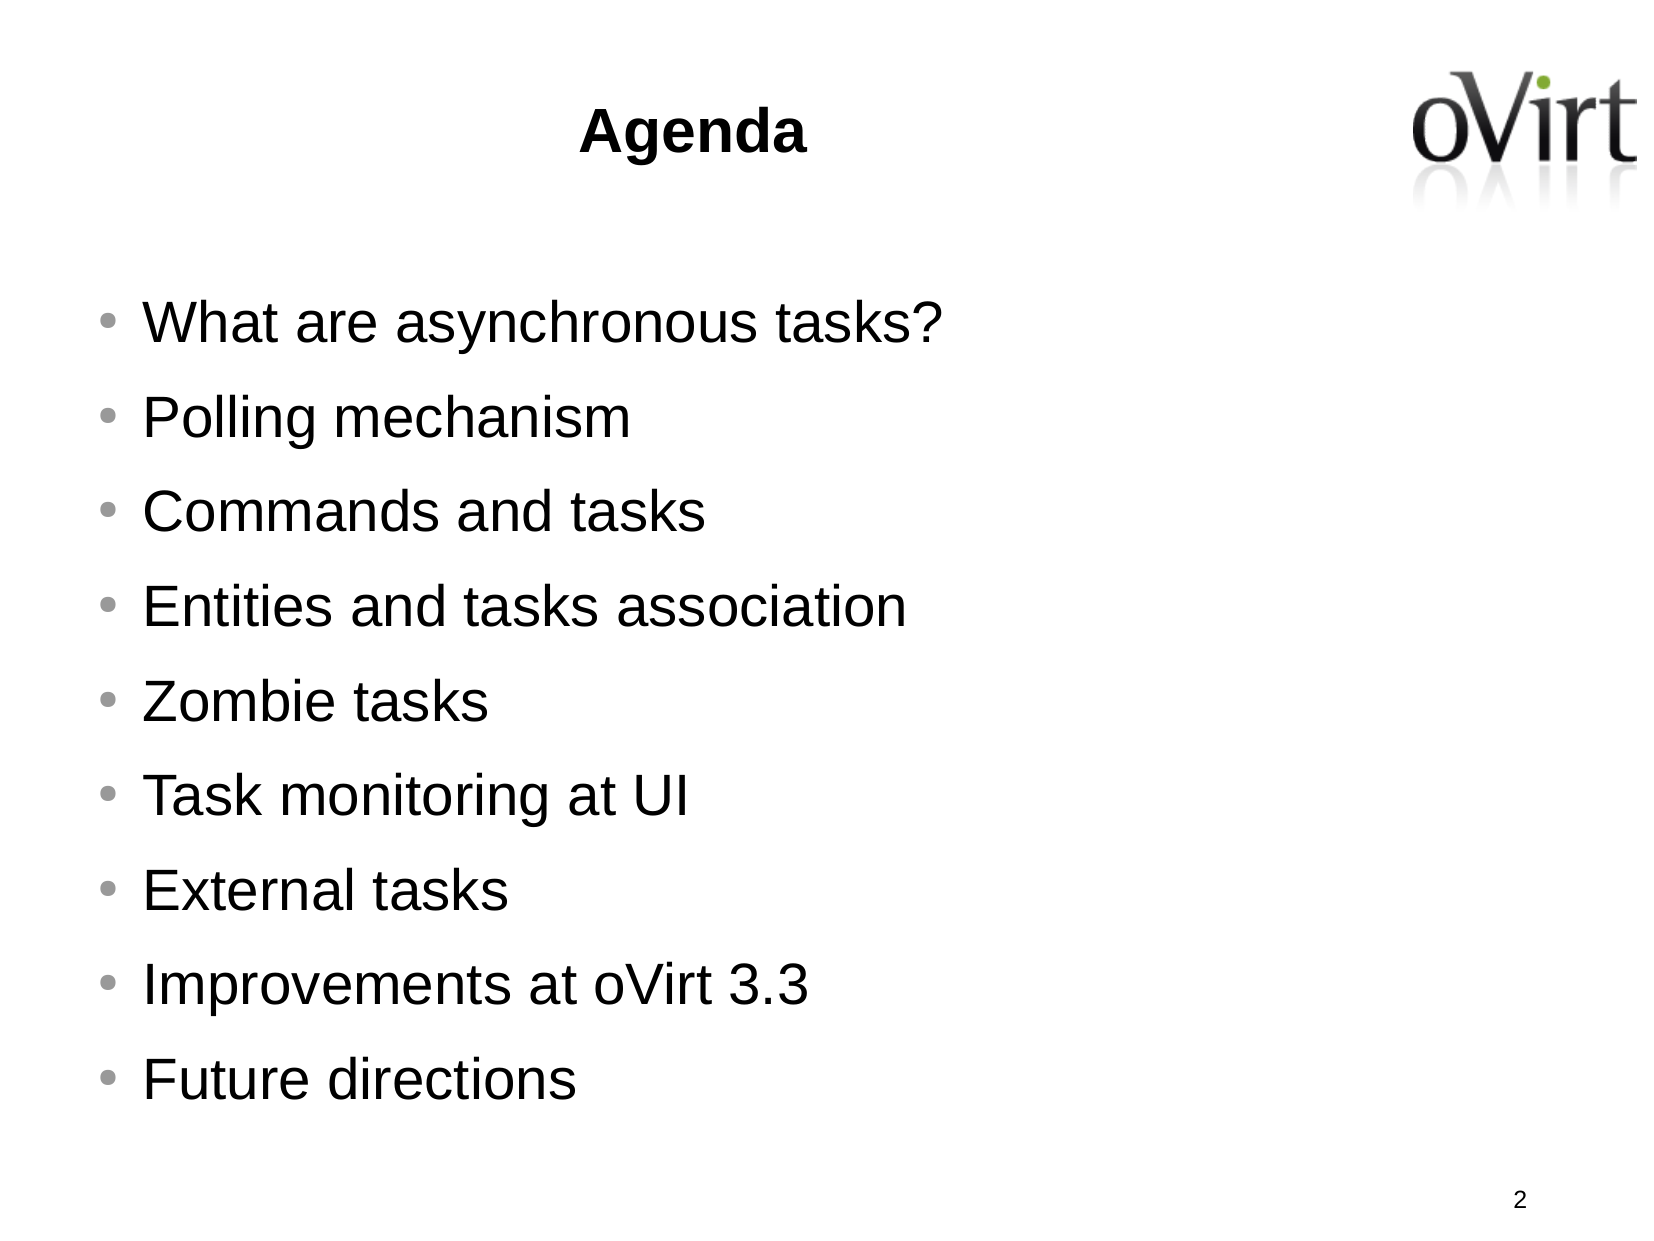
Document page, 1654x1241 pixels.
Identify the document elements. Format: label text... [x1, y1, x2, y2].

picture [1413, 63, 1637, 212]
list What are asynchronous tasks? Polling mechanism Commands and tasks Entities and tasks association Zombie tasks Task monitoring at UI External tasks Improvements at oVirt 3.3 Future directions [82, 290, 1571, 1112]
title Agenda [82, 37, 1303, 226]
